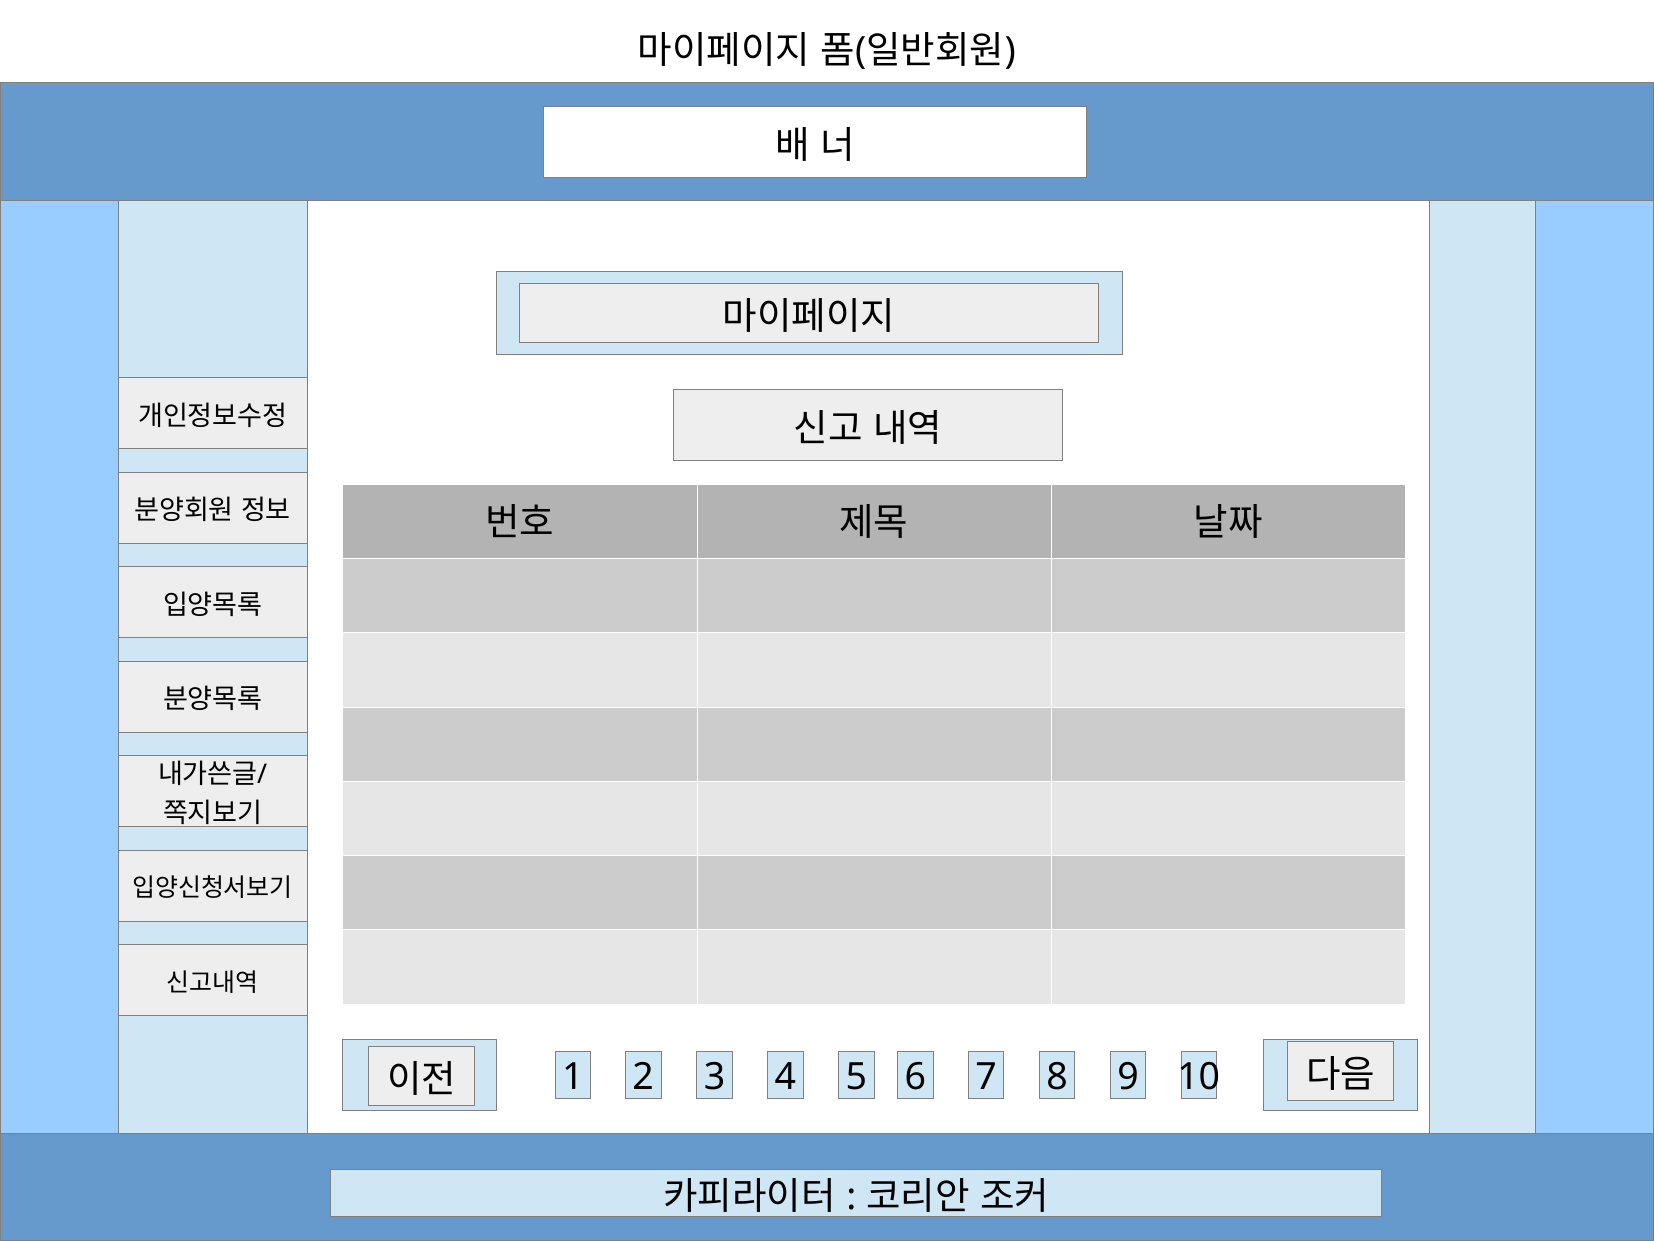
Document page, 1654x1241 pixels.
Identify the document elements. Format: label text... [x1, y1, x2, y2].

text_box 마이페이지 [519, 283, 1099, 343]
table_cell [698, 708, 1051, 781]
text_box 이전 [368, 1046, 475, 1106]
text_box 입양신청서보기 [118, 850, 308, 922]
table_cell [1052, 856, 1405, 929]
text_box 6 [897, 1051, 934, 1099]
text_box 배 너 [543, 106, 1087, 178]
text_box 10 [1203, 1065, 1214, 1087]
text_box 3 [696, 1051, 733, 1099]
text_box [0, 82, 1654, 1241]
text_box 10 [1181, 1051, 1217, 1099]
table_header 날짜 [1052, 485, 1405, 558]
text_box 8 [1039, 1051, 1075, 1099]
table_cell [1052, 559, 1405, 632]
table_cell [343, 856, 697, 929]
table_cell [343, 782, 697, 855]
table_cell [343, 559, 697, 632]
text_box 개인정보수정 [118, 377, 308, 449]
text_box 신고 내역 [673, 389, 1063, 461]
table_cell [698, 782, 1051, 855]
text_box 입양목록 [118, 566, 308, 638]
table_cell [1052, 633, 1405, 707]
table_cell [698, 930, 1051, 1004]
text_box 마이페이지 폼(일반회원) [602, 13, 1052, 71]
text_box 신고내역 [118, 944, 308, 1016]
text_box 5 [838, 1051, 875, 1099]
table_cell [343, 708, 697, 781]
text_box 분양회원 정보 [118, 472, 308, 544]
text_box 카피라이터 : 코리안 조커 [330, 1169, 1382, 1217]
table_cell [698, 856, 1051, 929]
text_box 4 [767, 1051, 804, 1099]
text_box 9 [1110, 1051, 1146, 1099]
table_header 번호 [343, 485, 697, 558]
text_box 1 [555, 1051, 591, 1099]
table_cell [698, 559, 1051, 632]
text_box 다음 [1287, 1041, 1394, 1101]
table_cell [1052, 930, 1405, 1004]
text_box 2 [625, 1051, 662, 1099]
table_cell [1052, 782, 1405, 855]
text_box 7 [968, 1051, 1004, 1099]
table_cell [698, 633, 1051, 707]
table_header 제목 [698, 485, 1051, 558]
table_cell [343, 930, 697, 1004]
text_box 내가쓴글/ 쪽지보기 [118, 755, 308, 827]
text_box 분양목록 [118, 661, 308, 733]
table_cell [1052, 708, 1405, 781]
table_cell [343, 633, 697, 707]
